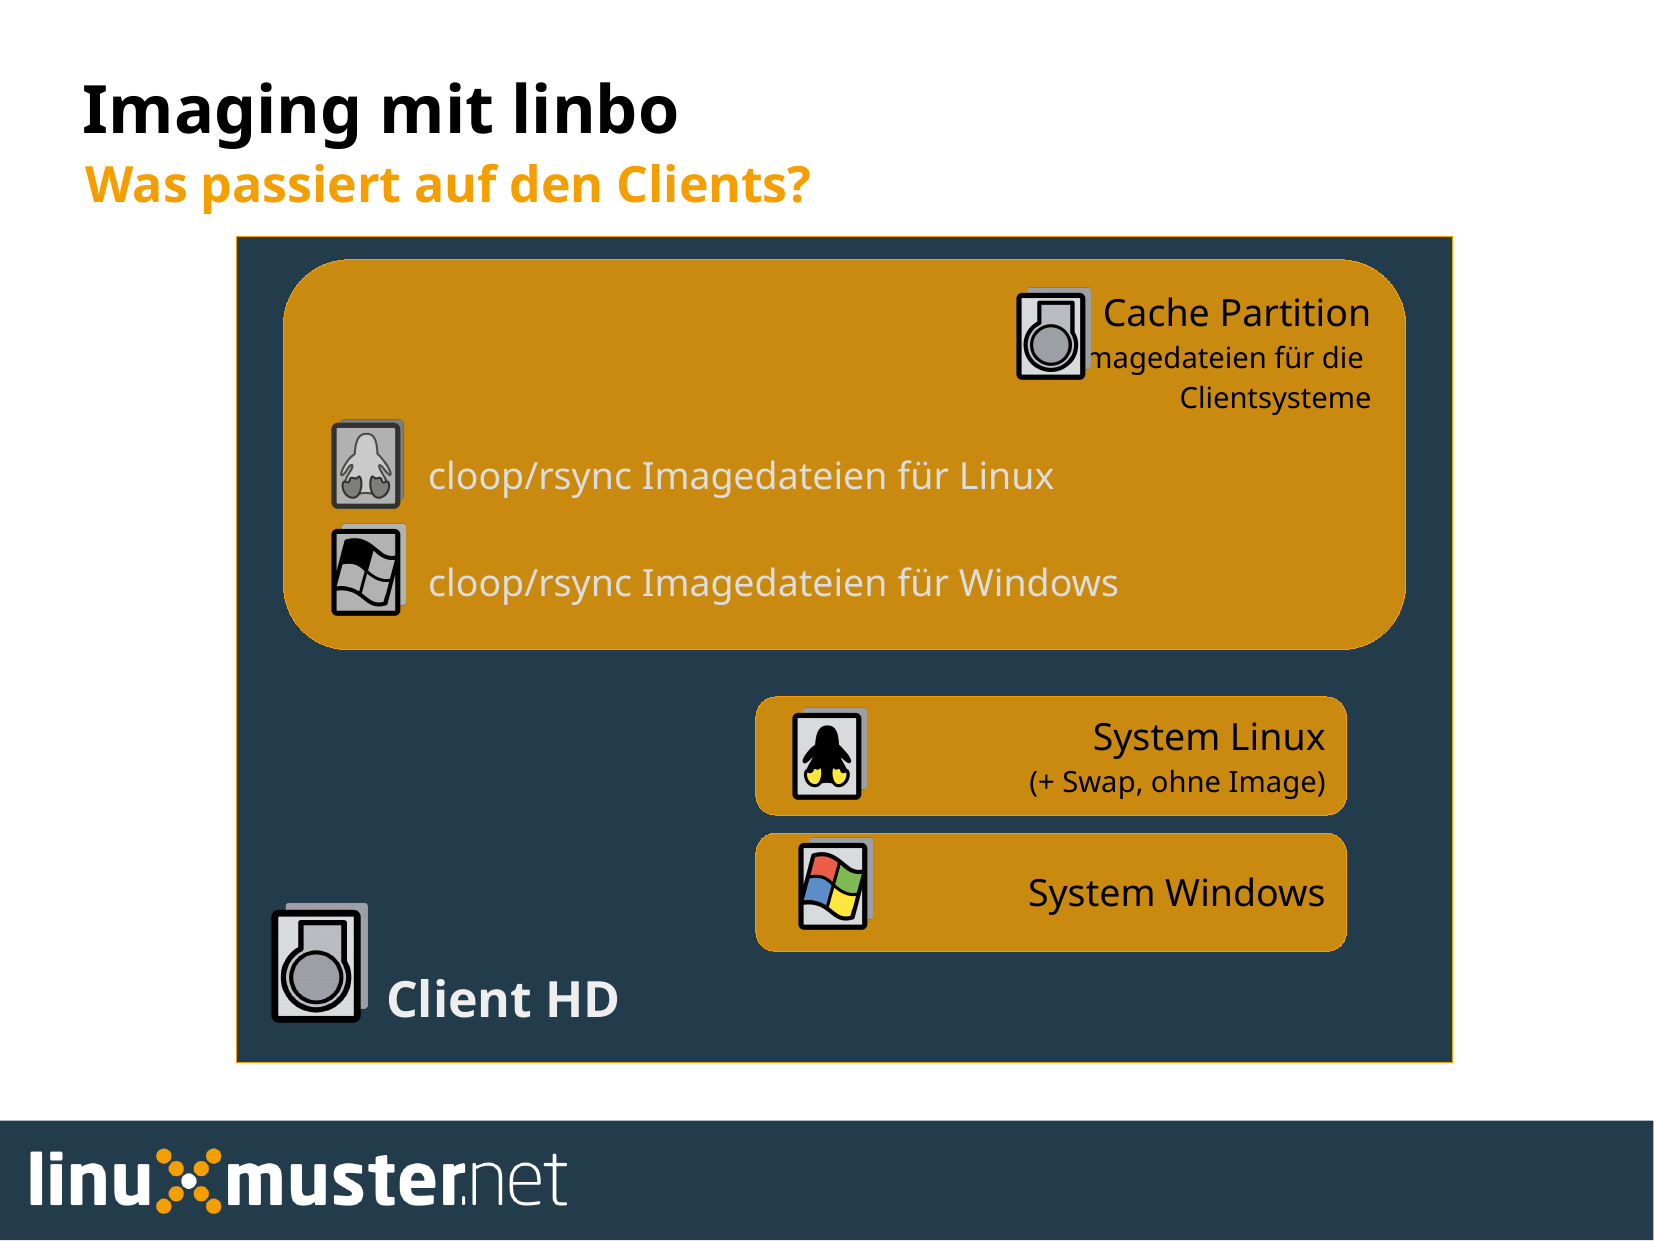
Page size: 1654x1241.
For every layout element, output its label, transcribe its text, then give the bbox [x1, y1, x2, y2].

picture [318, 519, 419, 620]
title Imaging mit linbo [82, 37, 1571, 178]
picture [779, 703, 880, 804]
text_box cloop/rsync Imagedateien für Windows [413, 548, 1146, 652]
text_box System Linux (+ Swap, ohne Image) [755, 696, 1347, 816]
text_box Cache Partition Imagedateien für die Clientsysteme [283, 259, 1406, 650]
text_box Client HD [371, 956, 674, 1032]
text_box Was passiert auf den Clients? [70, 141, 937, 217]
picture [1003, 283, 1104, 384]
picture [6, 1127, 591, 1229]
picture [785, 833, 886, 934]
text_box [236, 236, 1453, 1063]
text_box cloop/rsync Imagedateien für Linux [413, 442, 1111, 503]
picture [318, 413, 419, 514]
picture [254, 897, 385, 1028]
text_box System Windows [755, 833, 1347, 952]
